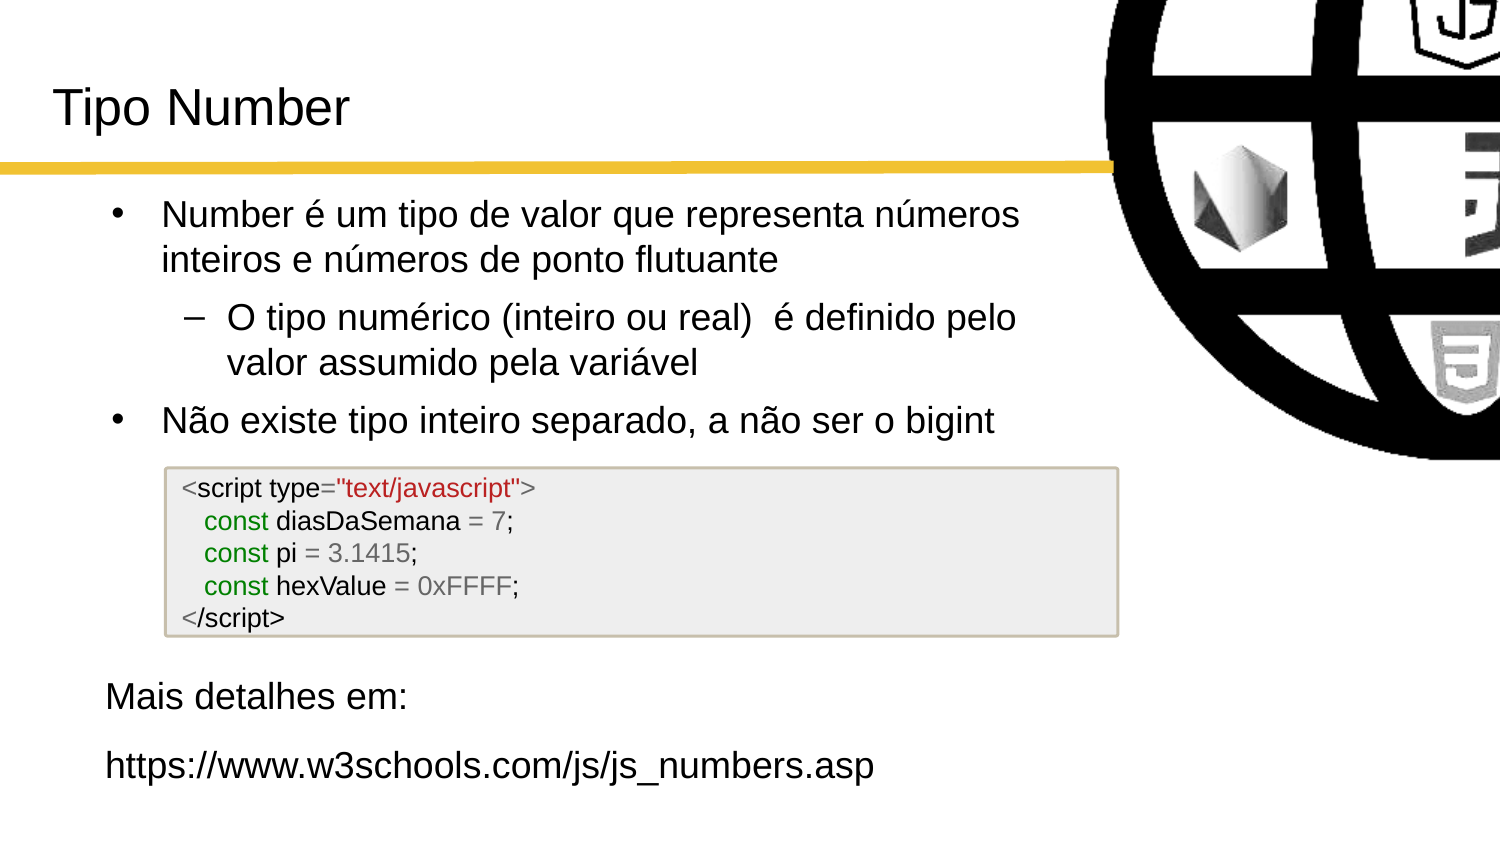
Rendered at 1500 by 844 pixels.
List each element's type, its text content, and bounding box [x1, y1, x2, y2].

text_box <script type="text/javascript"> const diasDaSemana = 7; const pi = 3.1415; const hexValue = 0xFFFF; </script> [165, 467, 1118, 637]
text_box Number é um tipo de valor que representa números inteiros e números de ponto flutuante O tipo numérico (inteiro ou real) é definido pelo valor assumido pela variável Não existe tipo inteiro separado, a não ser o bigint Mais detalhes em: https://www.w3schools.com/js/js_numbers.asp [90, 182, 1106, 790]
picture [1078, 0, 1500, 532]
text_box Tipo Number [37, 33, 1463, 175]
